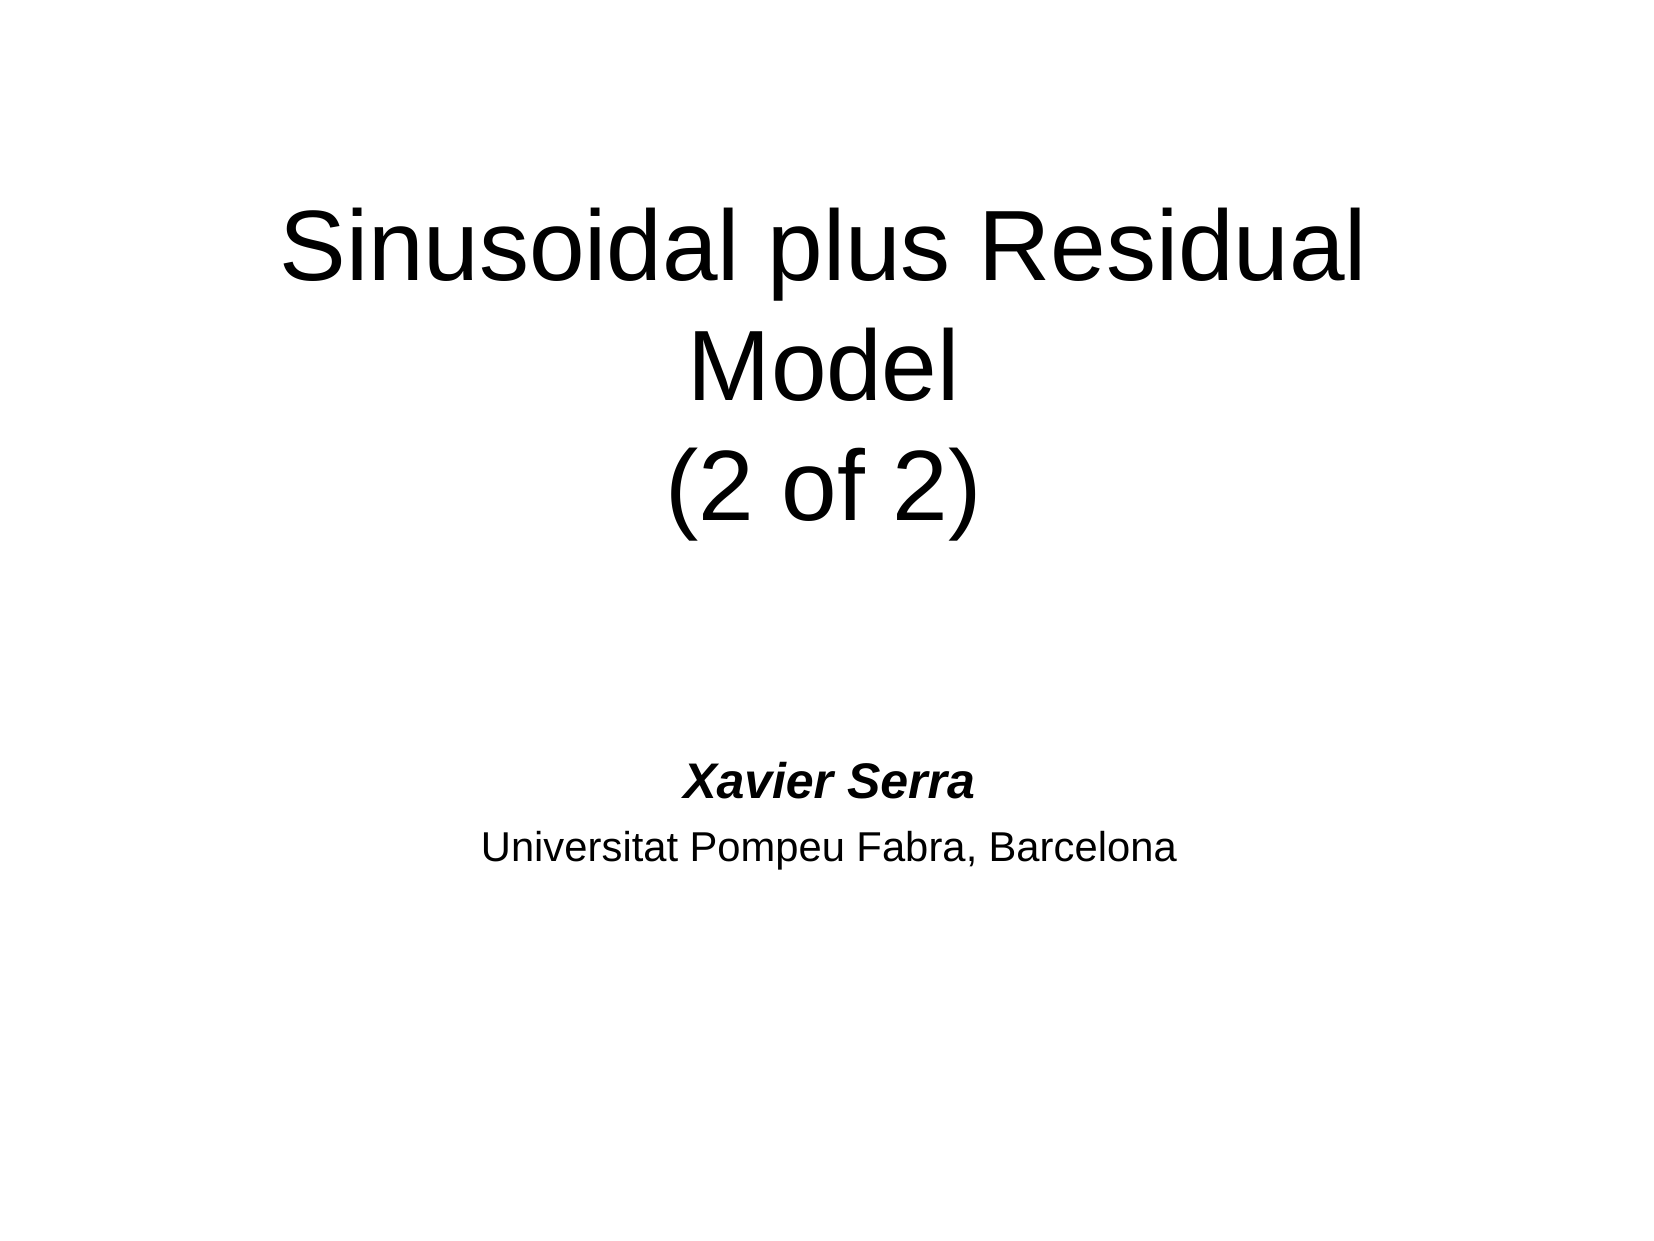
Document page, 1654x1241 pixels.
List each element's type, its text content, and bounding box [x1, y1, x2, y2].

text_box Xavier Serra Universitat Pompeu Fabra, Barcelona [372, 745, 1286, 939]
title Sinusoidal plus Residual Model (2 of 2) [139, 90, 1471, 631]
